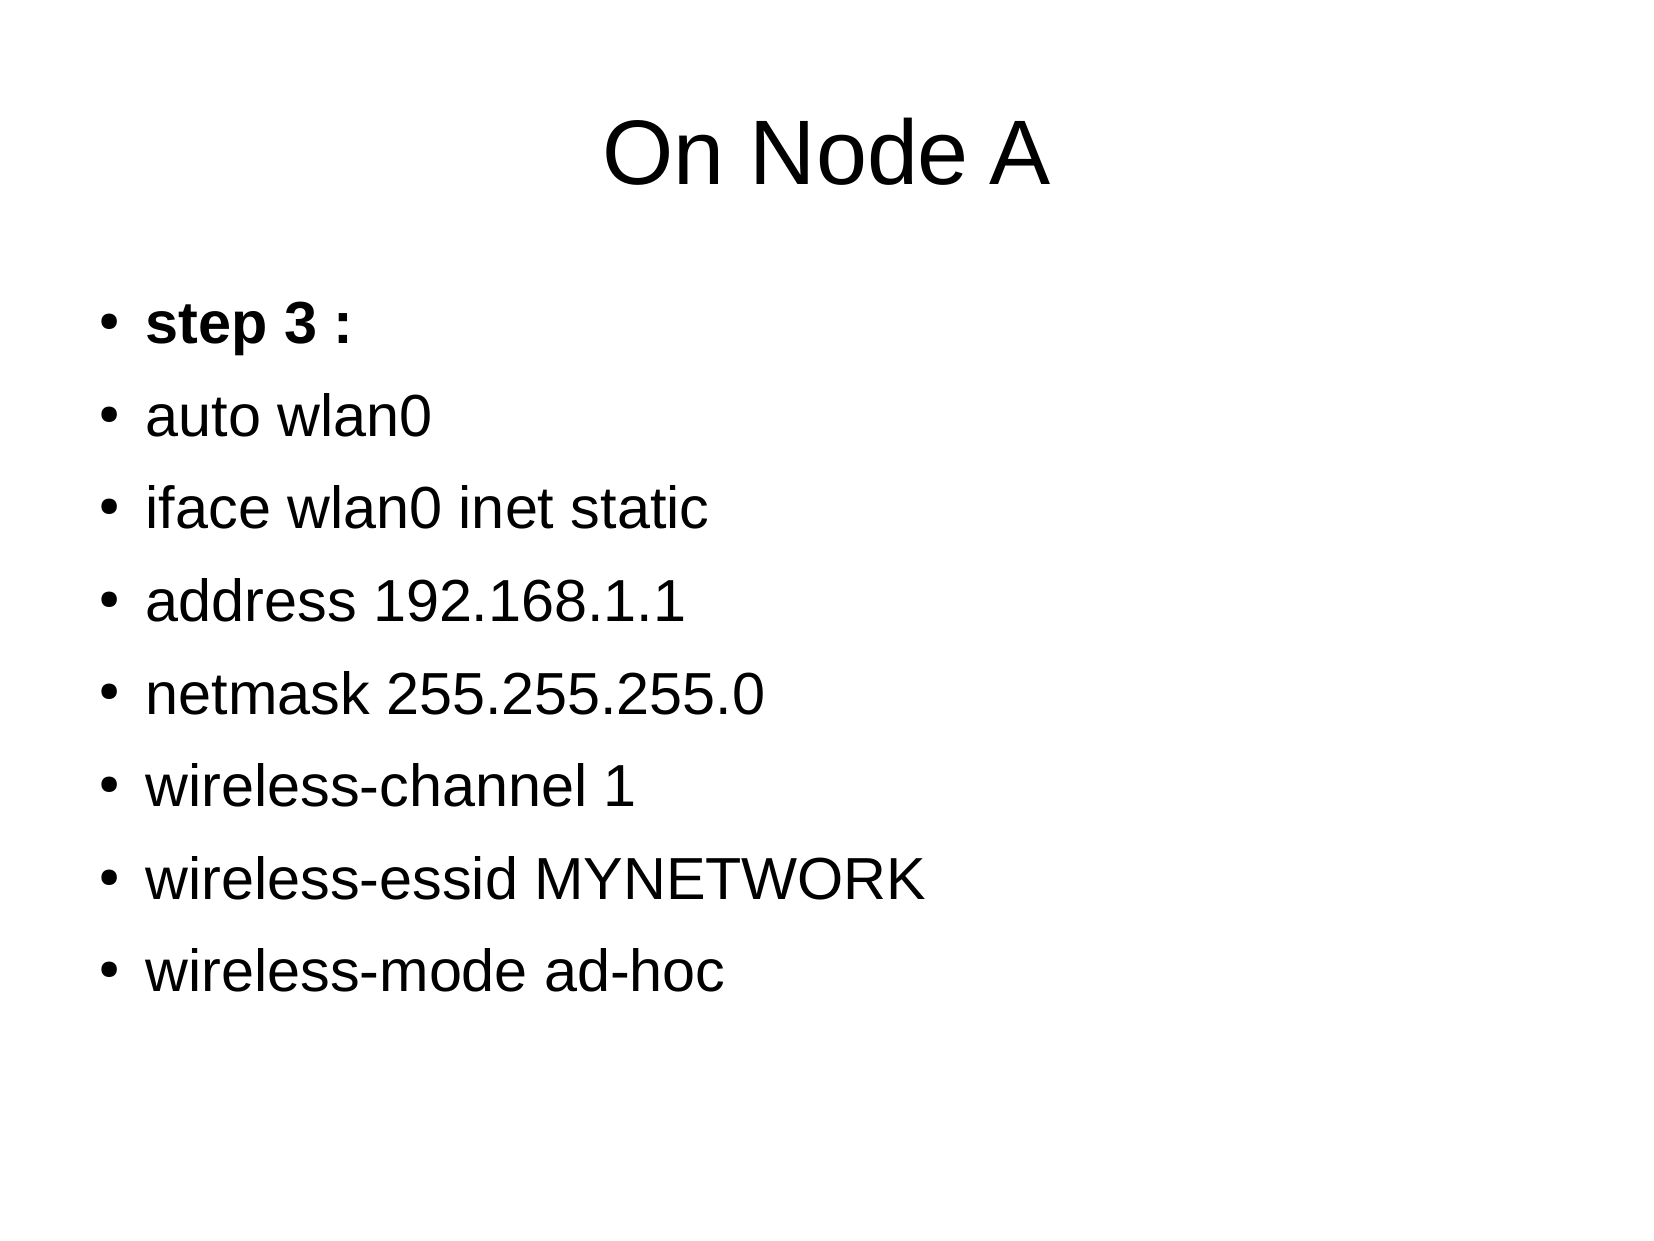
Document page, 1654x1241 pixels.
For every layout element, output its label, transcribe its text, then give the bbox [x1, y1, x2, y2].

list step 3 : auto wlan0 iface wlan0 inet static address 192.168.1.1 netmask 255.255.255.0 wireless-channel 1 wireless-essid MYNETWORK wireless-mode ad-hoc [82, 290, 1571, 1010]
title On Node A [82, 49, 1571, 257]
